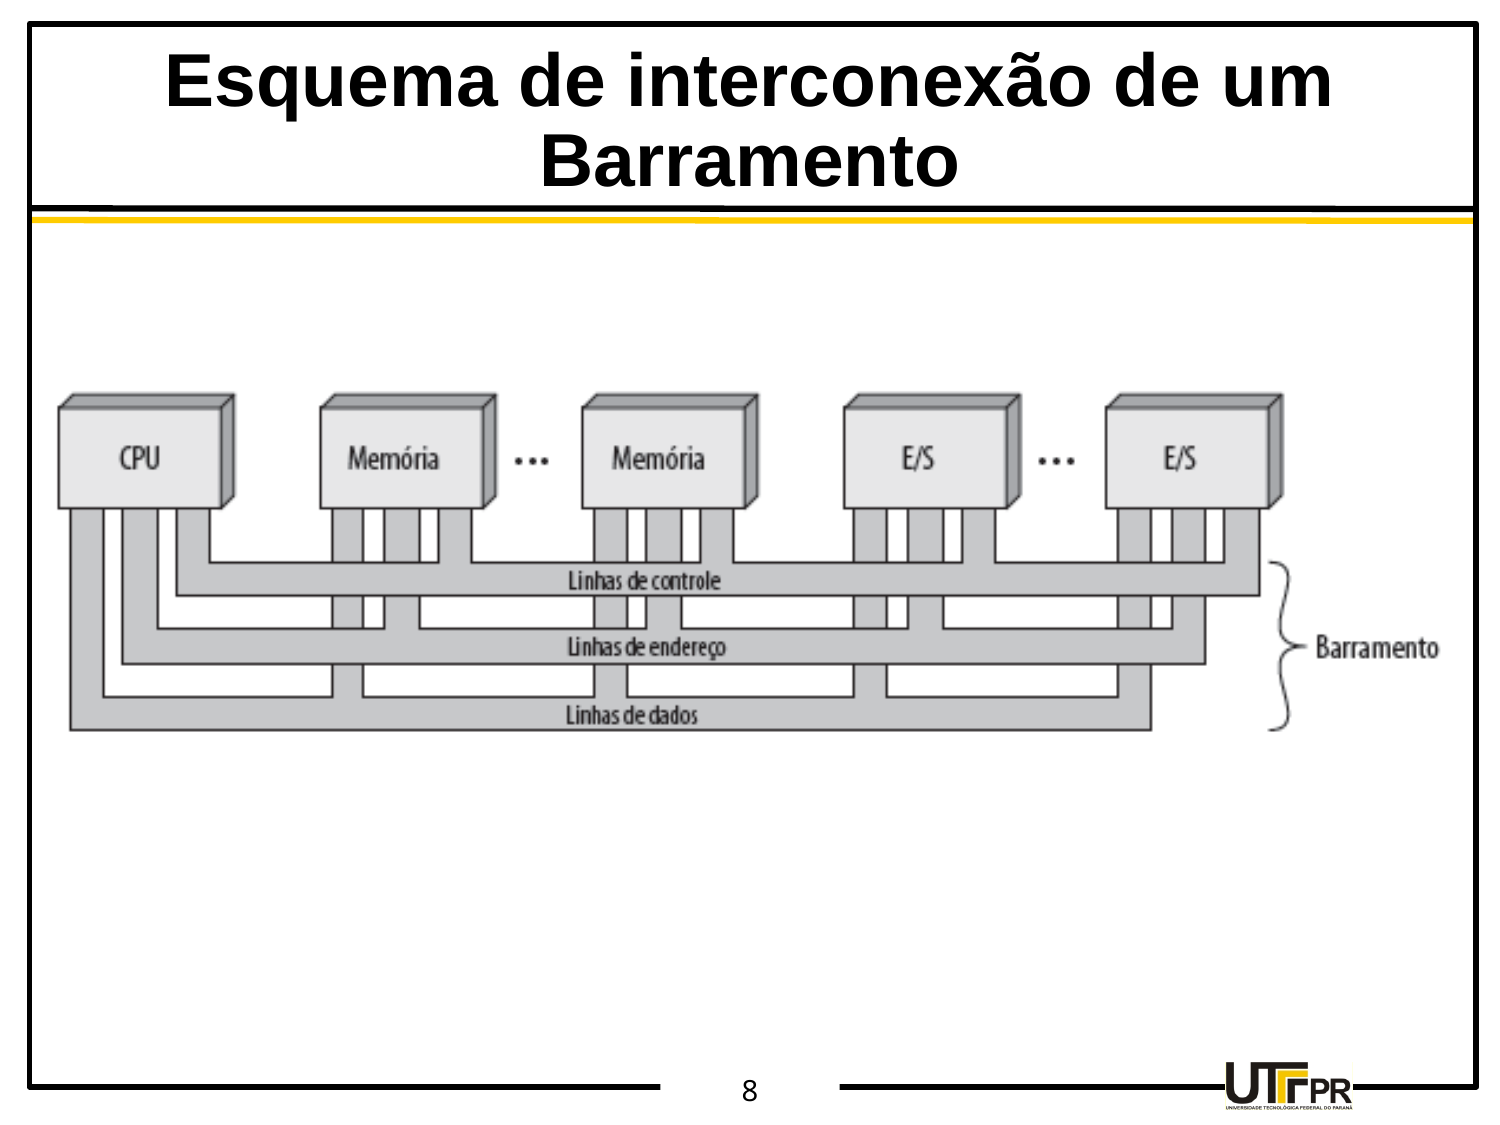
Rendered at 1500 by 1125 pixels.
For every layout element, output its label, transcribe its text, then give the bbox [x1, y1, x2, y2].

title Esquema de interconexão de um Barramento [41, 38, 1459, 207]
picture [1225, 1062, 1353, 1110]
text_box [37, 371, 1447, 763]
